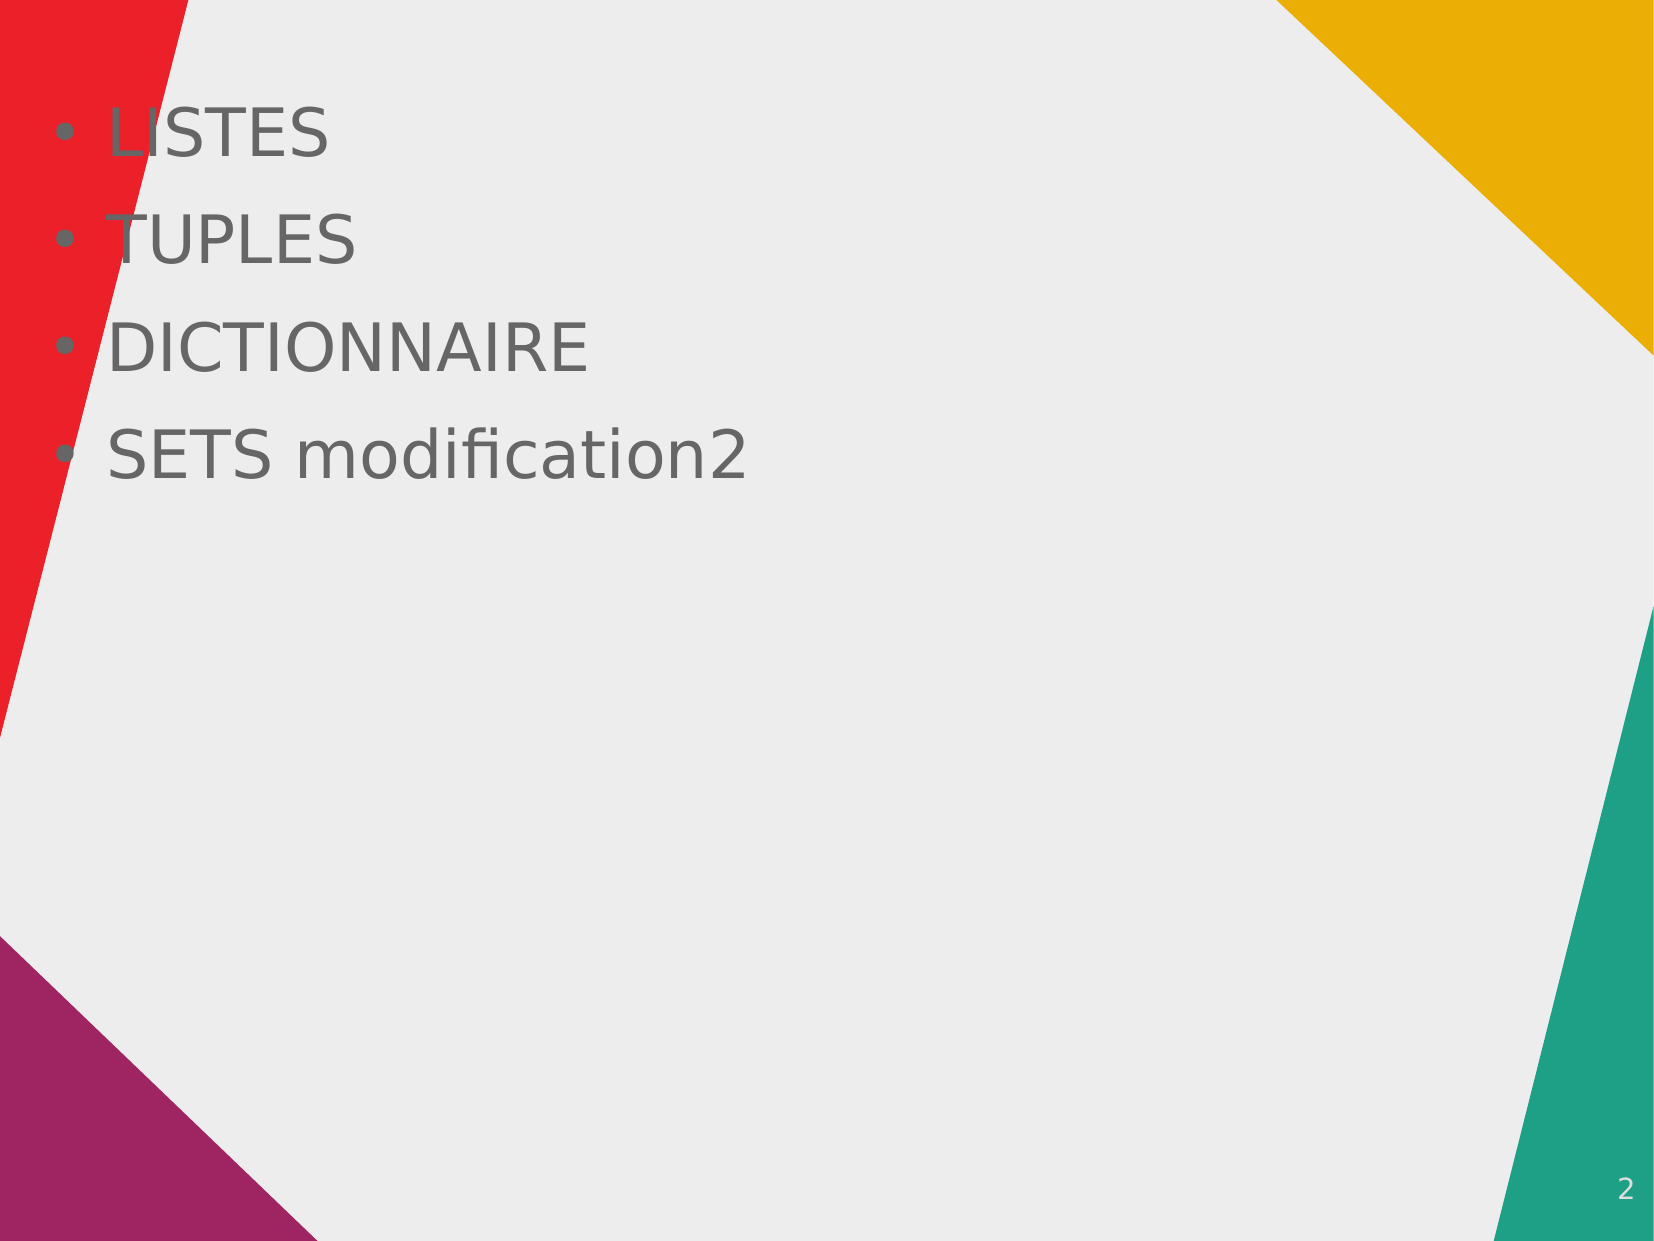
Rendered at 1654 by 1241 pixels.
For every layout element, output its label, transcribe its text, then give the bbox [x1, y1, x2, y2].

list LISTES TUPLES DICTIONNAIRE SETS modification2 [35, 94, 1460, 826]
